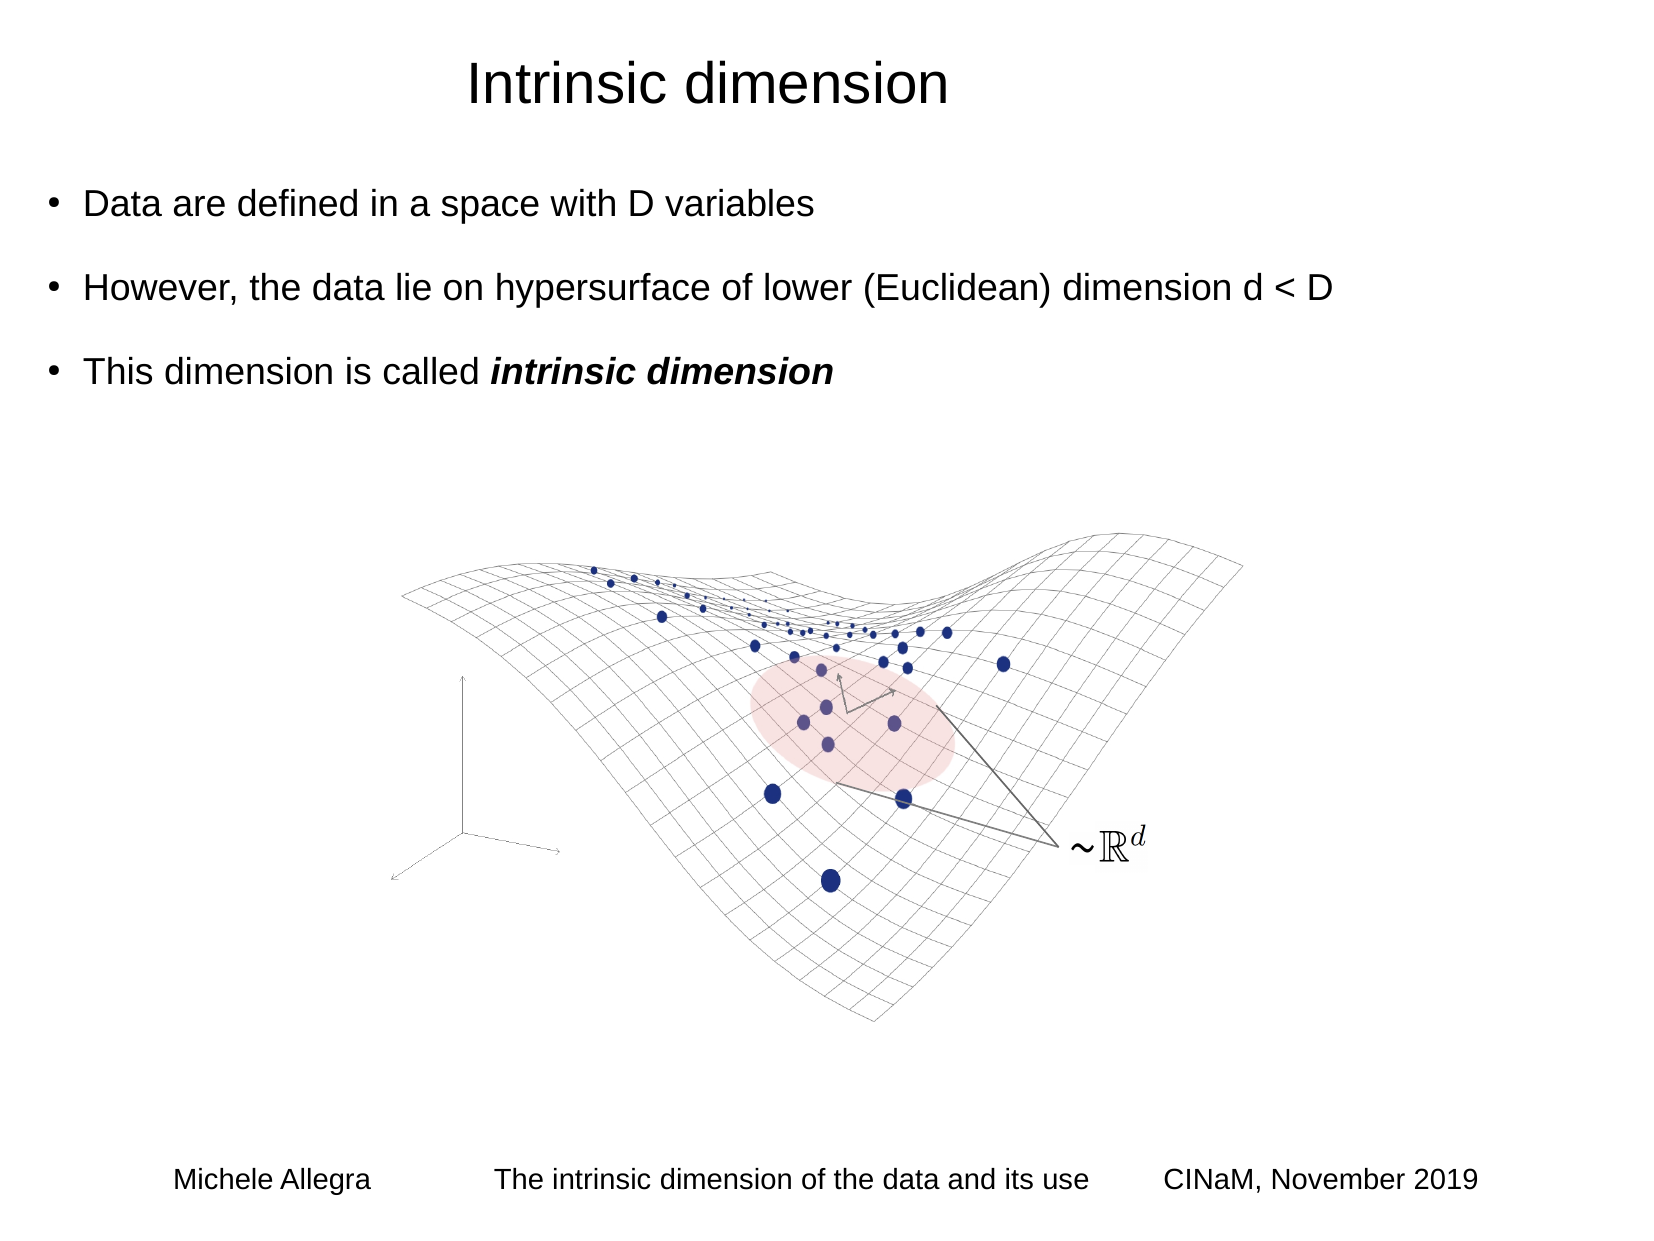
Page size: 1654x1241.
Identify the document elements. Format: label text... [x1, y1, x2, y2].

text_box Data are defined in a space with D variables However, the data lie on hypersurface of lower (Euclidean) dimension d < D This dimension is called intrinsic dimension [47, 140, 1536, 393]
picture [378, 435, 1249, 1028]
title Michele Allegra The intrinsic dimension of the data and its use CINaM, November 2019 [82, 1141, 1571, 1217]
title Intrinsic dimension [82, 32, 1335, 136]
